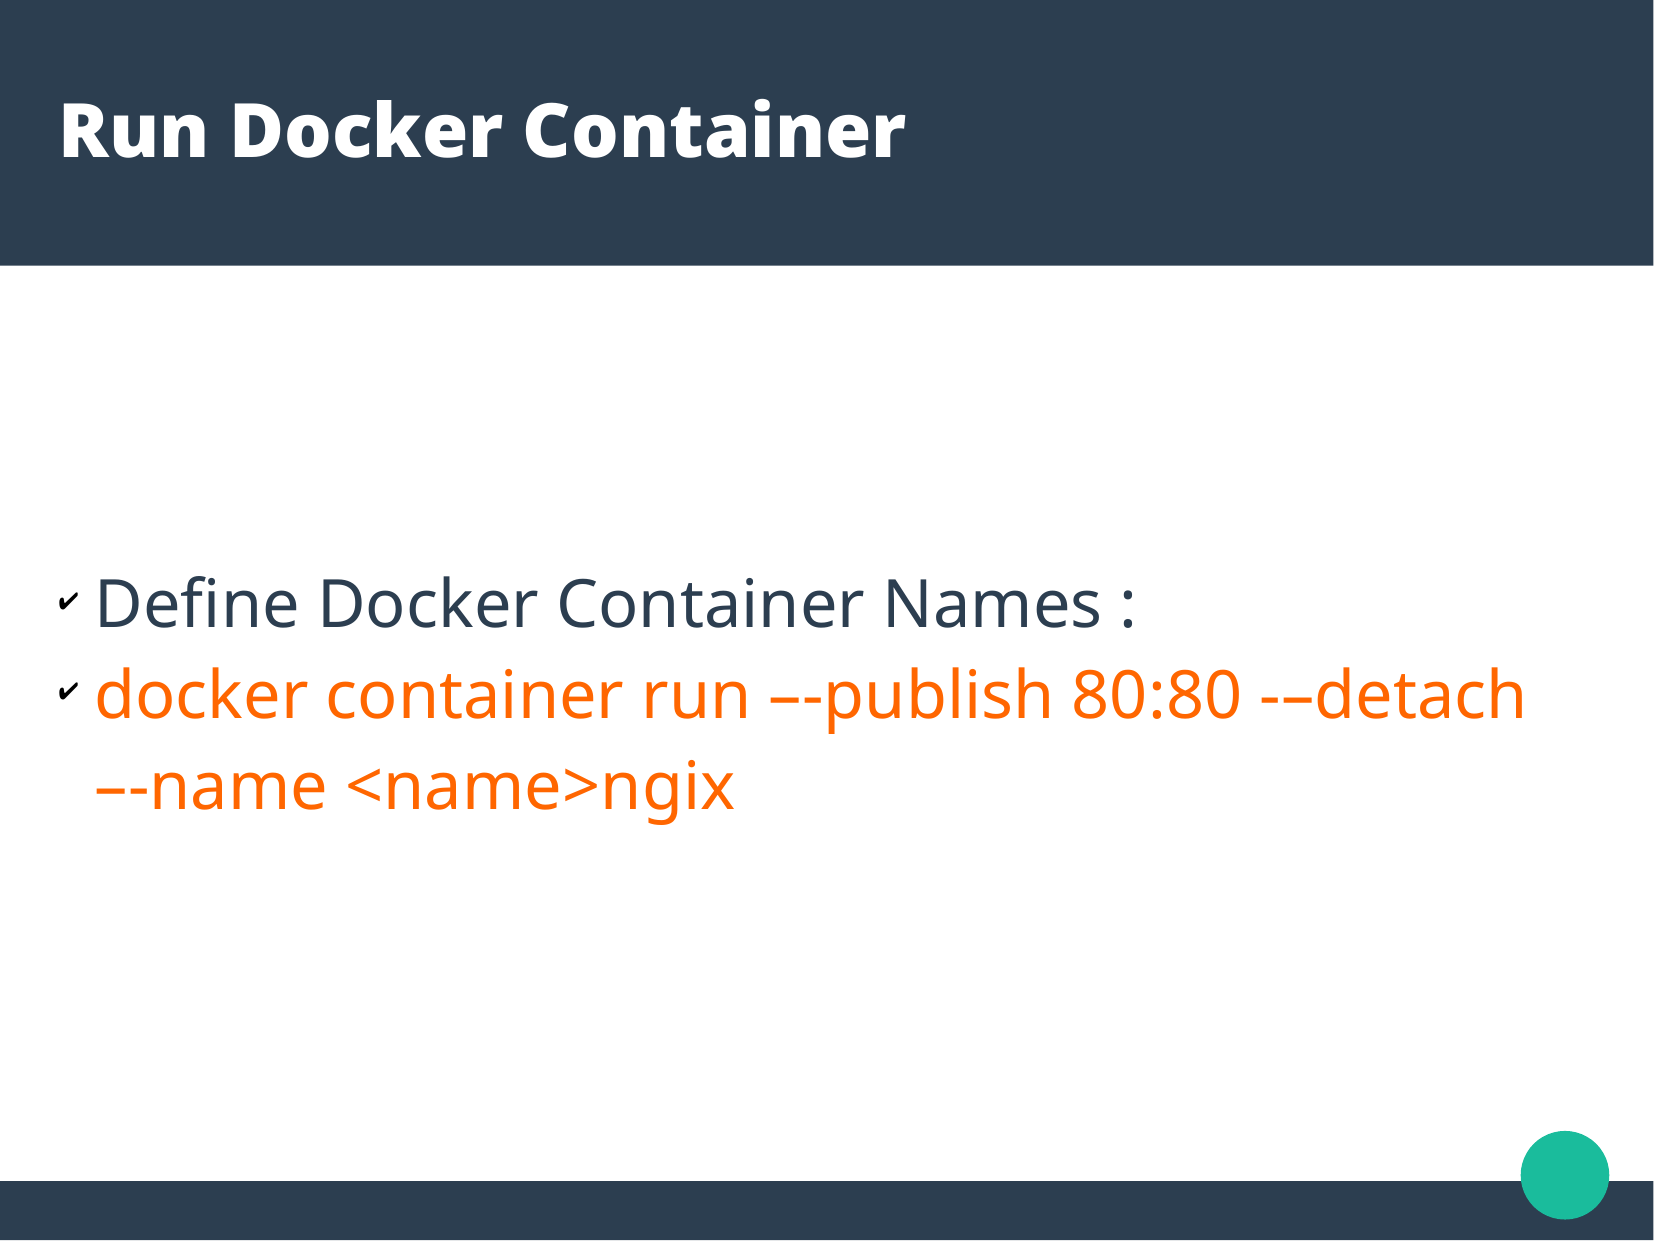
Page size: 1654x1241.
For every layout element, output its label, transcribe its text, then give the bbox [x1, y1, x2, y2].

subtitle Define Docker Container Names : docker container run –-publish 80:80 -–detach –-name <name>ngix [59, 324, 1595, 1152]
title Run Docker Container [59, 49, 1595, 207]
